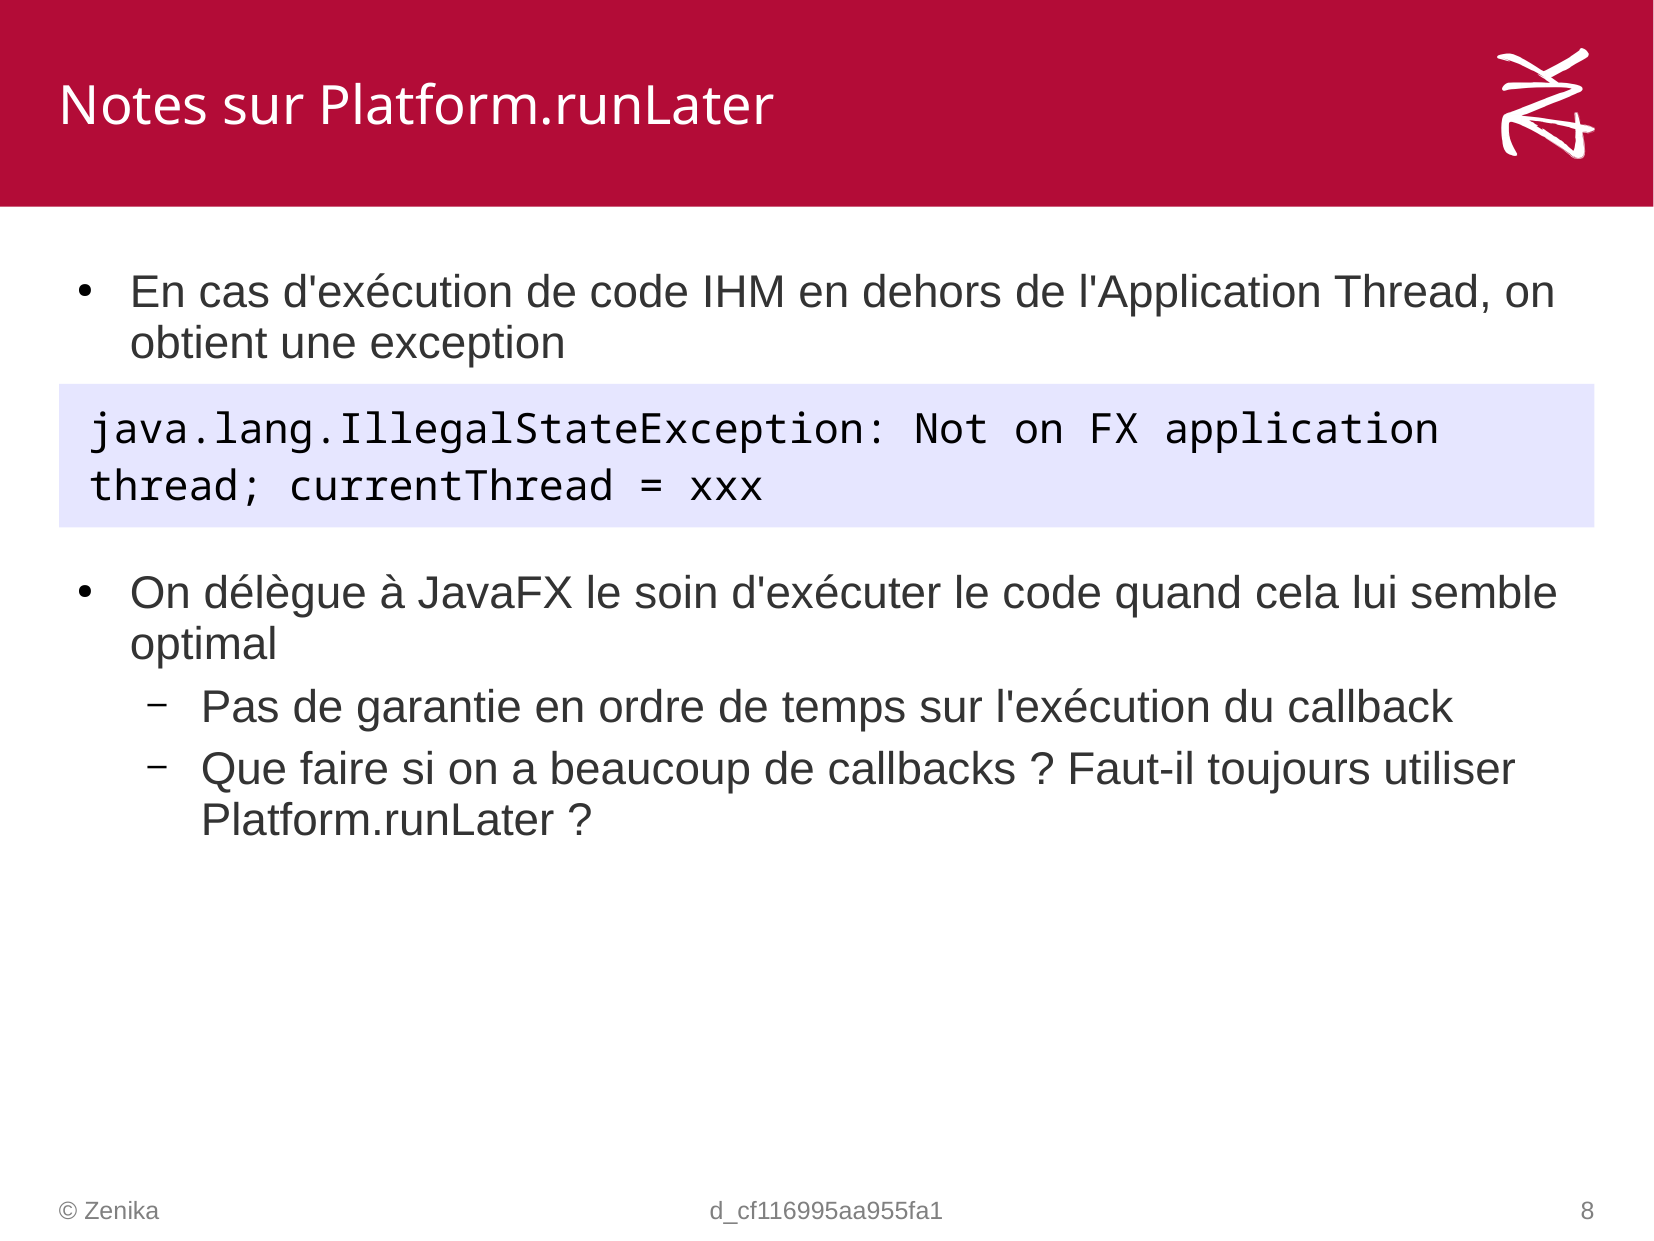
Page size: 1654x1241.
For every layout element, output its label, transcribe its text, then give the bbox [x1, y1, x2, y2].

list En cas d'exécution de code IHM en dehors de l'Application Thread, on obtient une exception On délègue à JavaFX le soin d'exécuter le code quand cela lui semble optimal Pas de garantie en ordre de temps sur l'exécution du callback Que faire si on a beaucoup de callbacks ? Faut-il toujours utiliser Platform.runLater ? [59, 528, 1595, 986]
title Notes sur Platform.runLater [59, 29, 1595, 178]
text_box java.lang.IllegalStateException: Not on FX application thread; currentThread = xxx [59, 383, 1595, 511]
list En cas d'exécution de code IHM en dehors de l'Application Thread, on obtient une exception On délègue à JavaFX le soin d'exécuter le code quand cela lui semble optimal Pas de garantie en ordre de temps sur l'exécution du callback Que faire si on a beaucoup de callbacks ? Faut-il toujours utiliser Platform.runLater ? [59, 265, 1595, 383]
